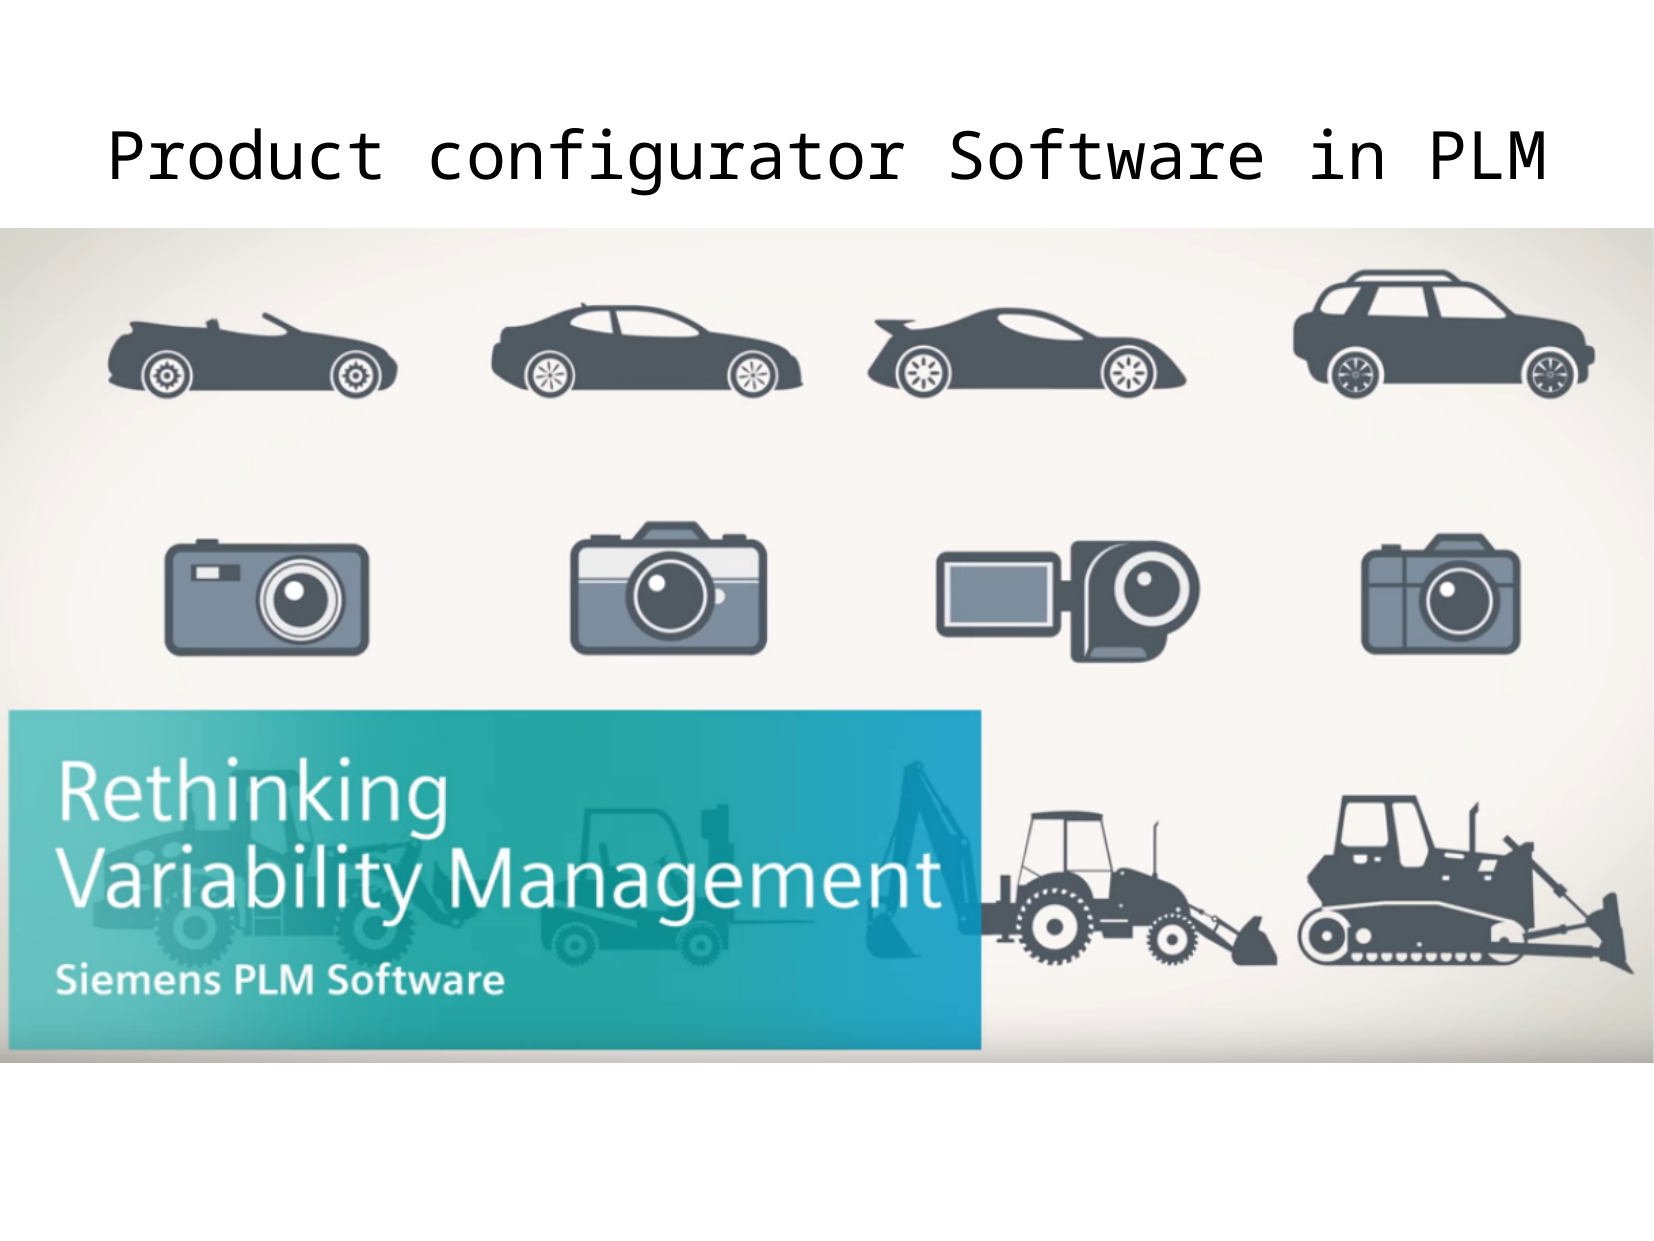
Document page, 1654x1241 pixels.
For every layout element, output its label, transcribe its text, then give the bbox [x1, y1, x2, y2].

title Product configurator Software in PLM [82, 49, 1571, 228]
picture [0, 228, 1654, 1063]
